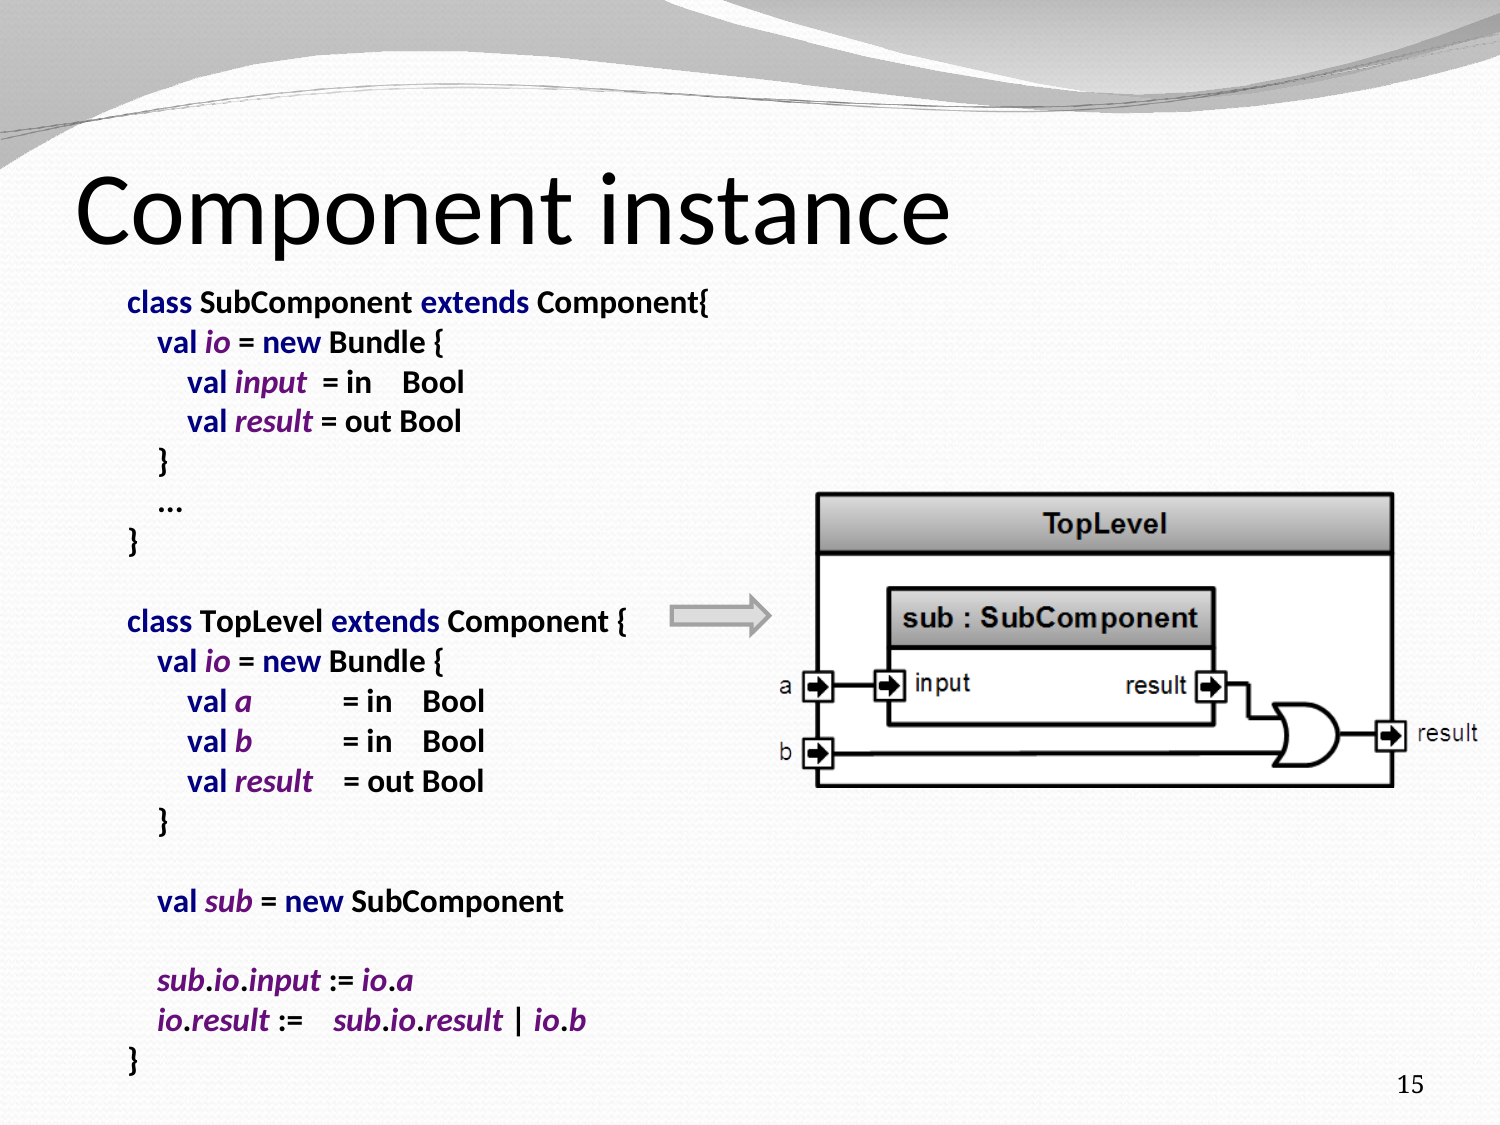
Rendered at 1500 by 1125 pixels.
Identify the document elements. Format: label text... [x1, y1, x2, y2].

text_box [671, 597, 770, 634]
picture [0, 0, 1500, 1125]
text_box class SubComponent extends Component{ val io = new Bundle { val input = in Bool val result = out Bool } ... } class TopLevel extends Component { val io = new Bundle { val a = in Bool val b = in Bool val result = out Bool } val sub = new SubComponent sub.io.input := io.a io.result := sub.io.result | io.b } [112, 272, 1087, 1087]
text_box <numéro> [1299, 1042, 1426, 1103]
title Component instance [75, 78, 1426, 266]
